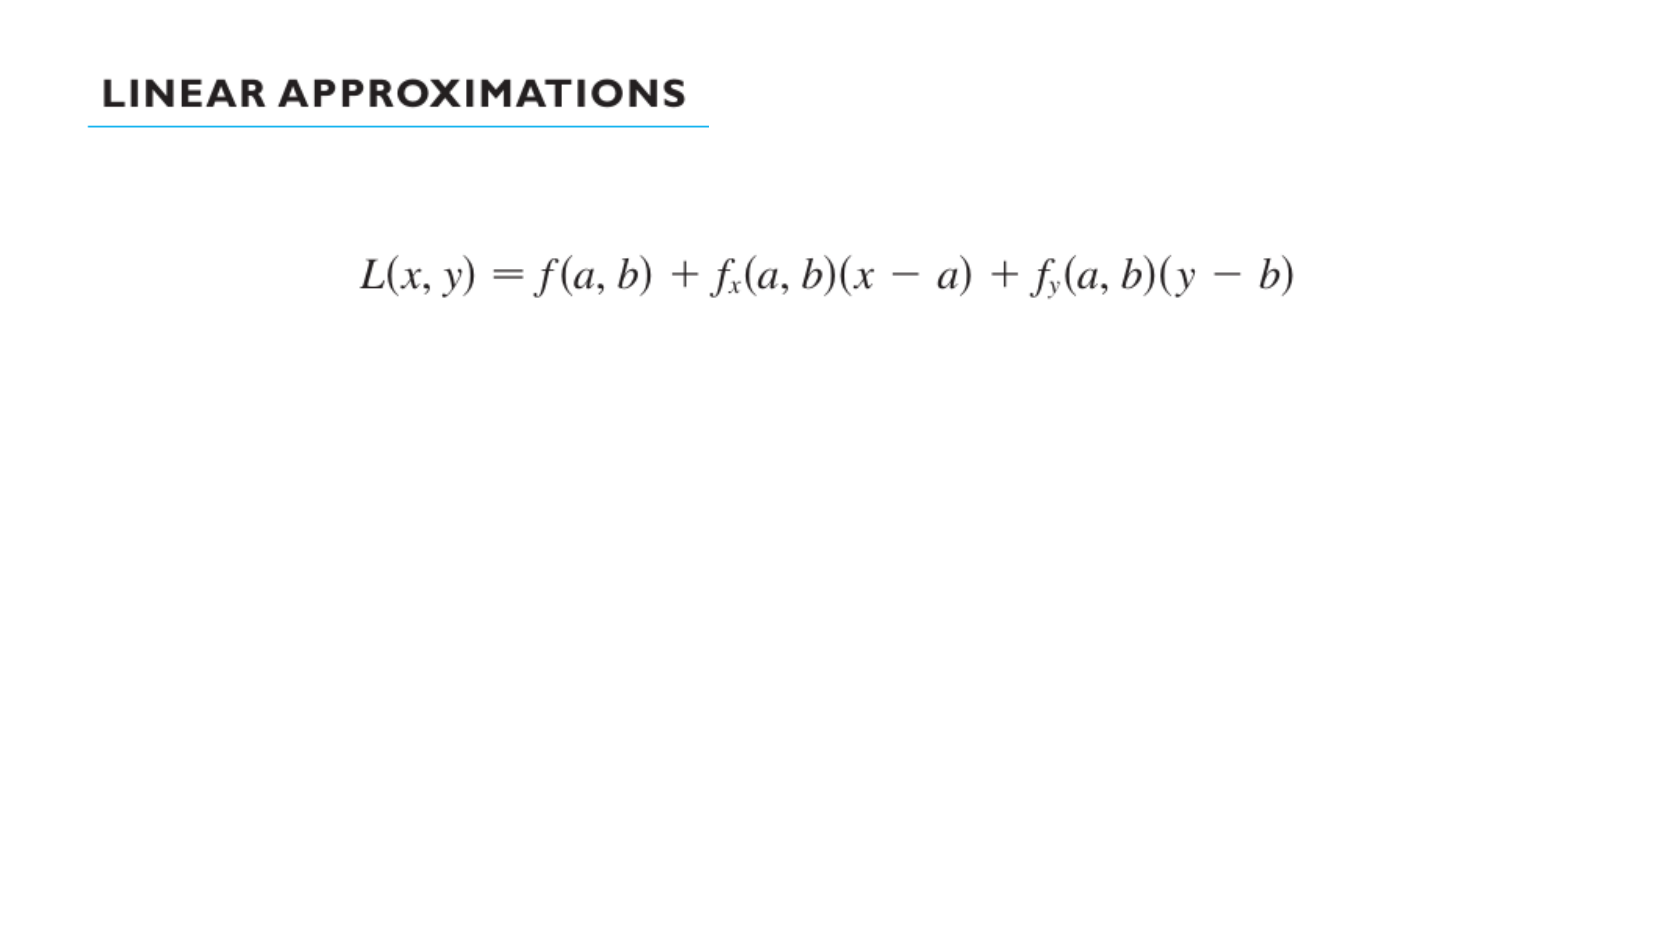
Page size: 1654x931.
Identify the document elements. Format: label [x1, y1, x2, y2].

picture [330, 224, 1317, 331]
picture [71, 69, 709, 142]
